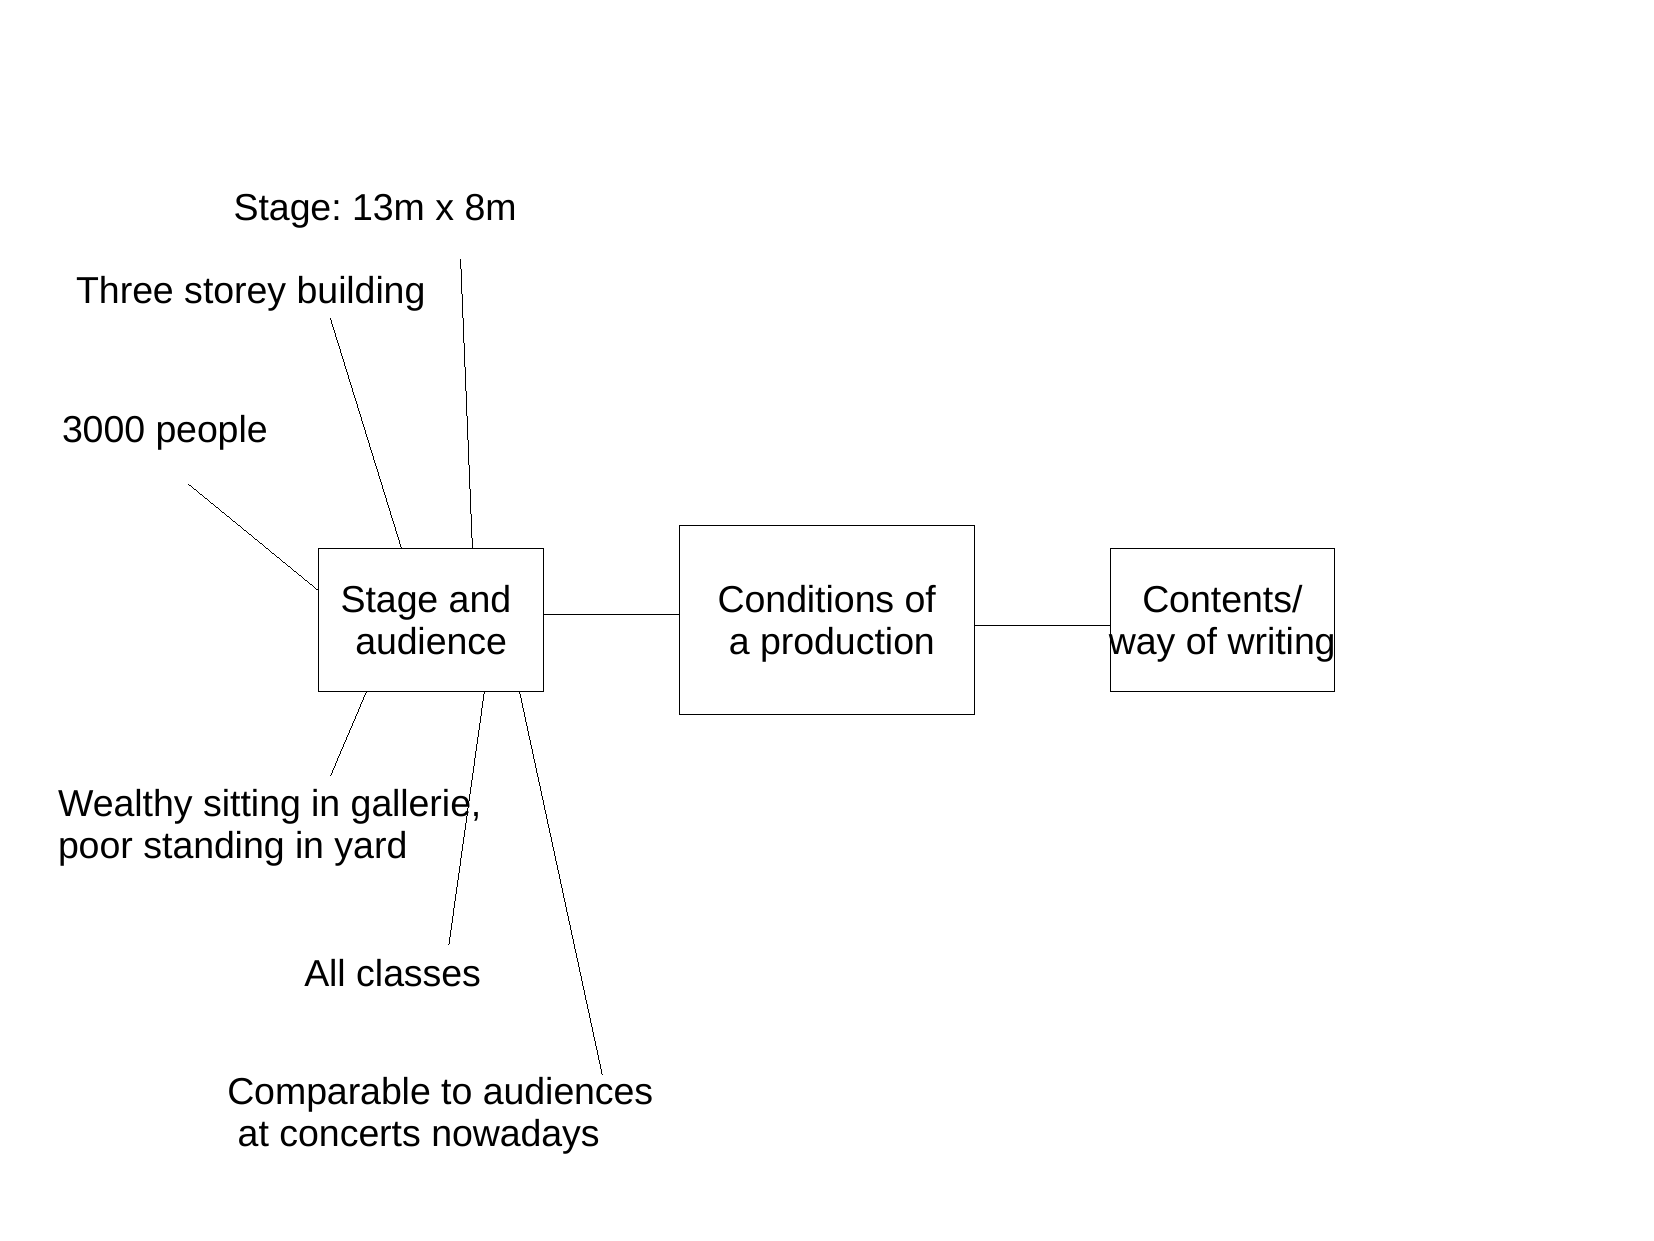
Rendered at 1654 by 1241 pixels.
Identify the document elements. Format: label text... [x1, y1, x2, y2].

text_box Wealthy sitting in gallerie, poor standing in yard [43, 775, 497, 875]
text_box Three storey building [61, 262, 440, 319]
text_box Comparable to audiences at concerts nowadays [212, 1062, 679, 1162]
text_box Conditions of a production [679, 525, 975, 715]
text_box Stage: 13m x 8m [218, 179, 532, 237]
text_box Stage and audience [318, 548, 544, 692]
text_box Contents/ way of writing [1110, 548, 1335, 692]
text_box 3000 people [47, 401, 283, 459]
text_box All classes [289, 944, 497, 1002]
